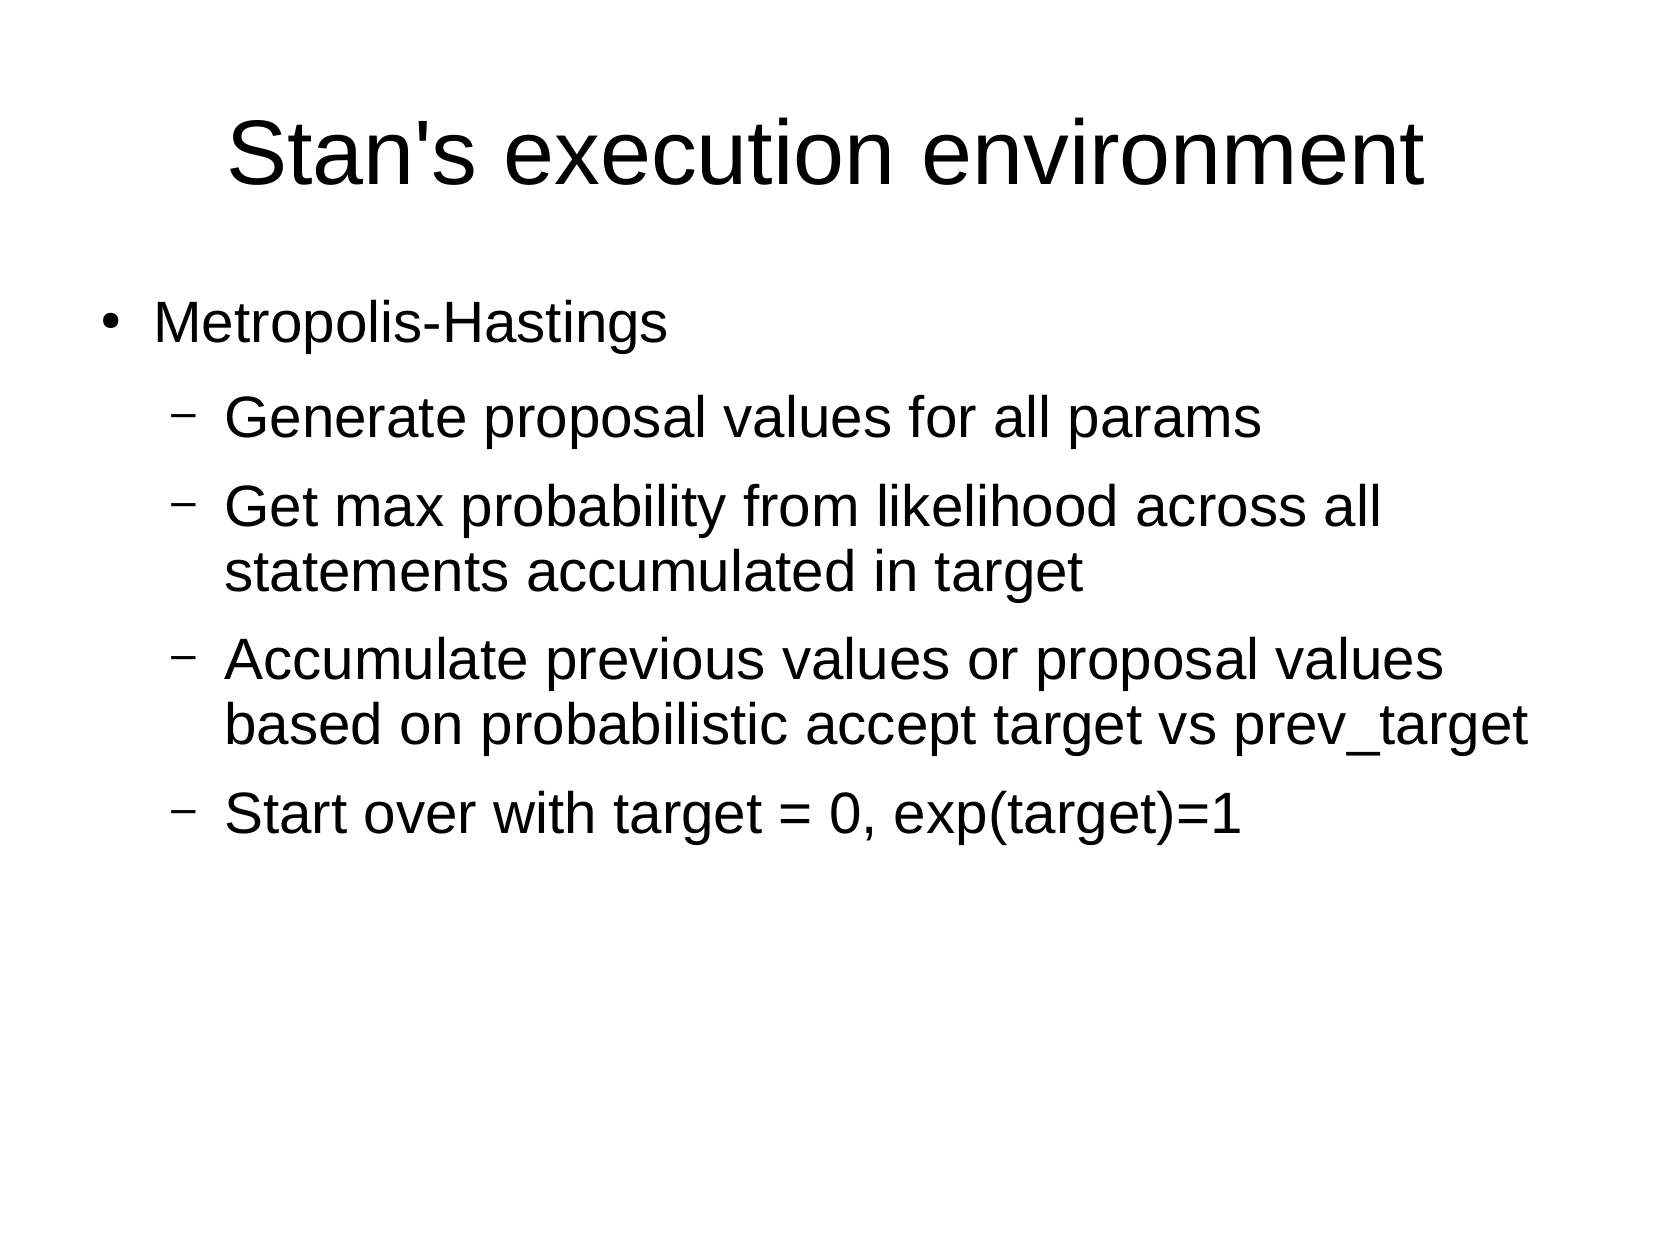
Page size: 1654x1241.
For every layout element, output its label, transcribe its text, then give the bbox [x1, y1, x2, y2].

title Stan's execution environment [82, 49, 1571, 257]
list Metropolis-Hastings Generate proposal values for all params Get max probability from likelihood across all statements accumulated in target Accumulate previous values or proposal values based on probabilistic accept target vs prev_target Start over with target = 0, exp(target)=1 [82, 290, 1571, 1109]
